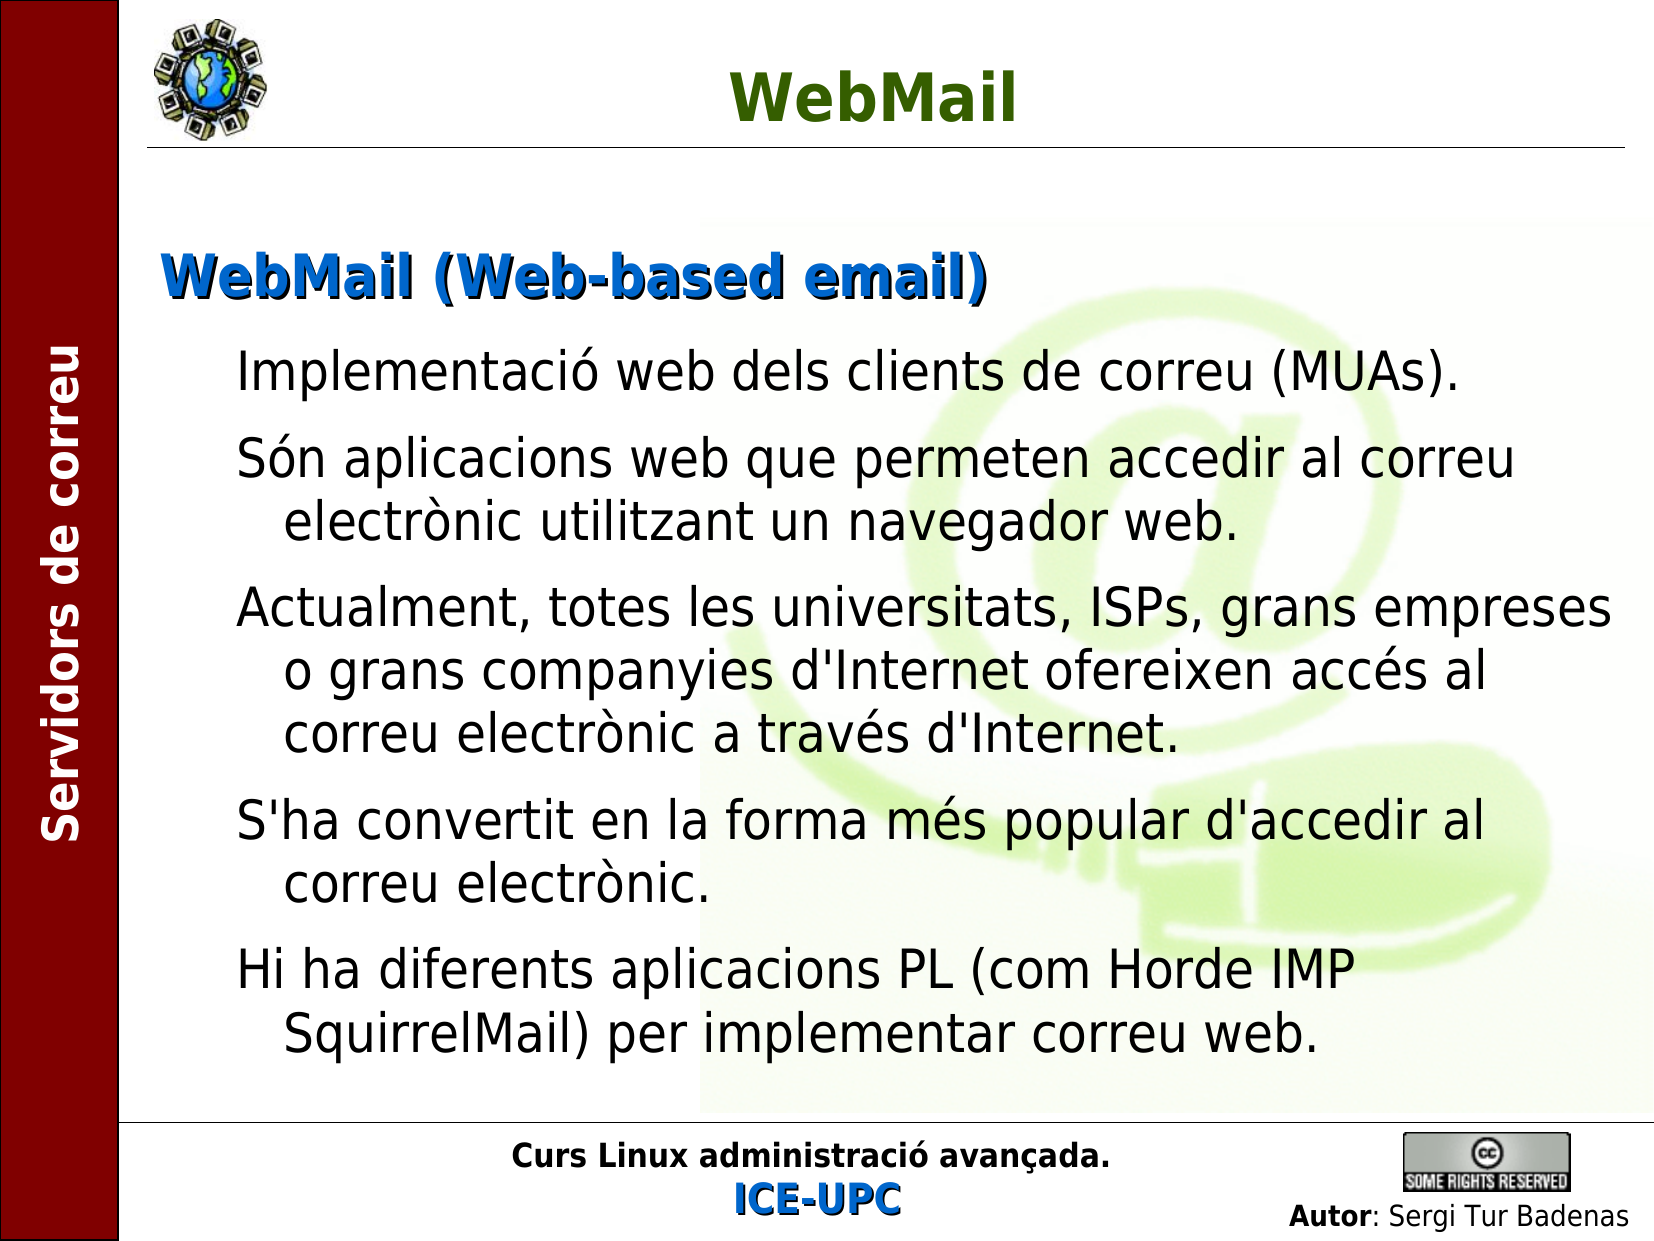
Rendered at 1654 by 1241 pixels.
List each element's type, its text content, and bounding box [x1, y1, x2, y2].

picture [1403, 1132, 1571, 1192]
picture [154, 19, 268, 49]
list WebMail (Web-based email) Implementació web dels clients de correu (MUAs). Són aplicacions web que permeten accedir al correu electrònic utilitzant un navegador web. Actualment, totes les universitats, ISPs, grans empreses o grans companyies d'Internet ofereixen accés al correu electrònic a través d'Internet. S'ha convertit en la forma més popular d'accedir al correu electrònic. Hi ha diferents aplicacions PL (com Horde IMP SquirrelMail) per implementar correu web. [141, 242, 1630, 1078]
picture [700, 217, 1654, 1113]
title WebMail [129, 49, 1619, 148]
